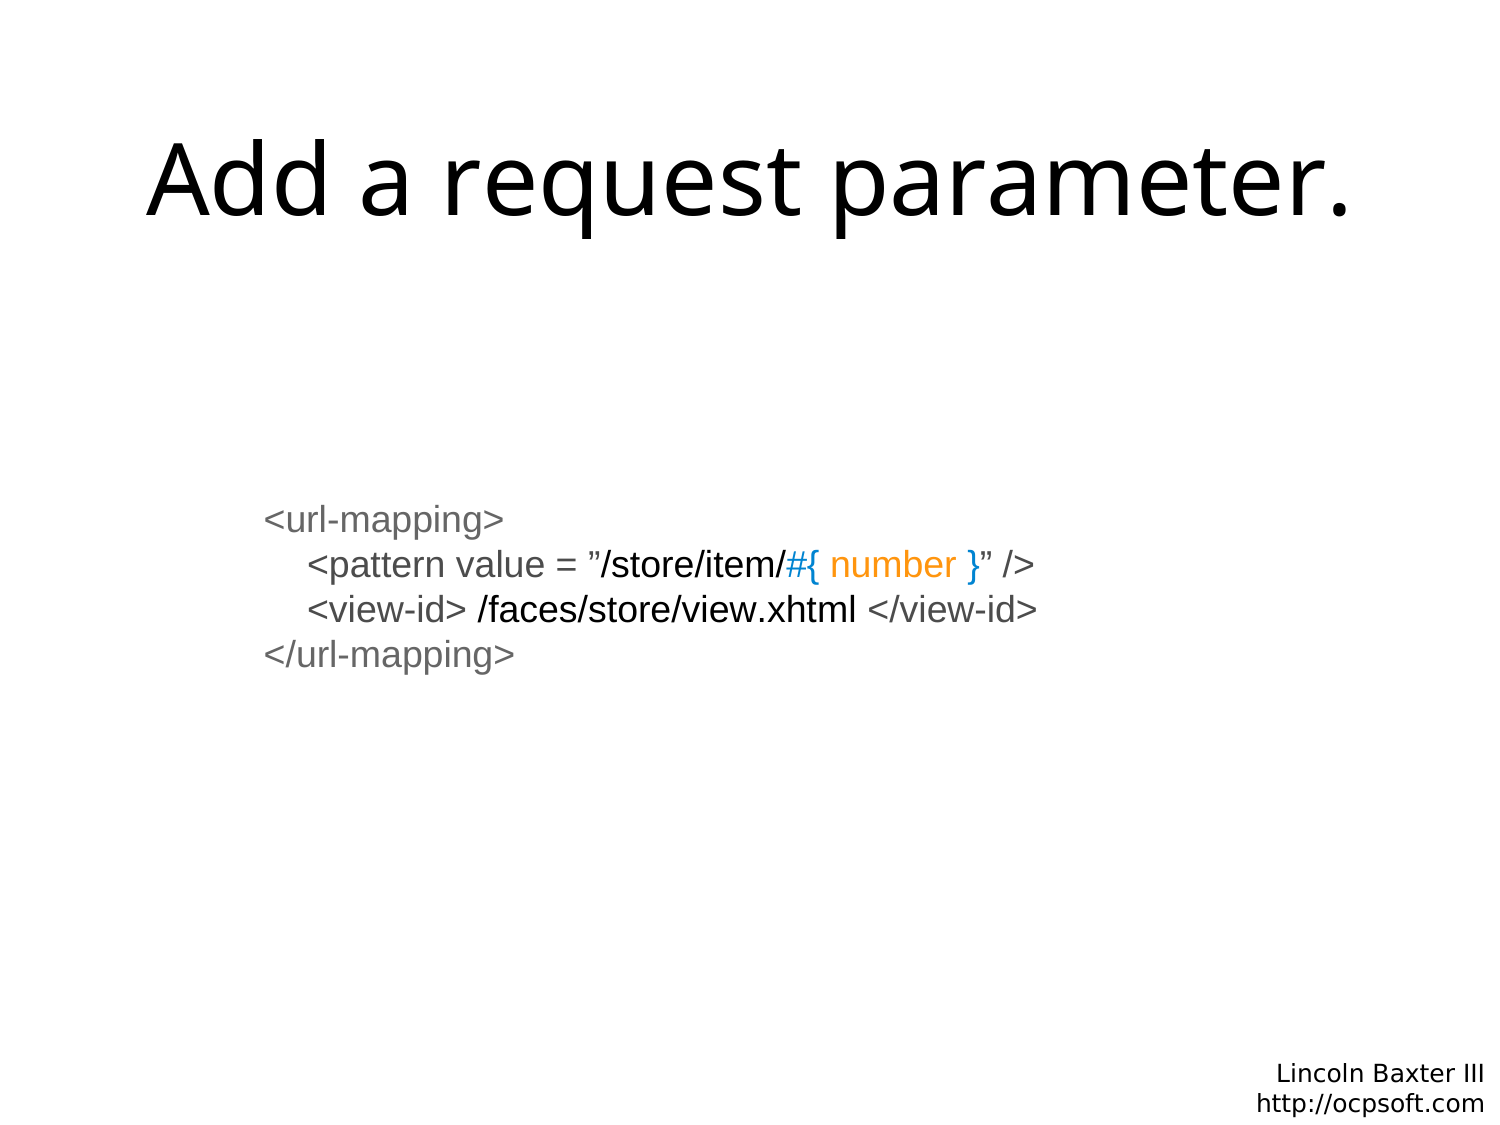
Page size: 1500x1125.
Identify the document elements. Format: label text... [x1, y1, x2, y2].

title Add a request parameter. [75, 107, 1425, 243]
text_box <url-mapping> <pattern value = ”/store/item/#{ number }” /> <view-id> /faces/store/view.xhtml </view-id> </url-mapping> [217, 487, 1351, 694]
